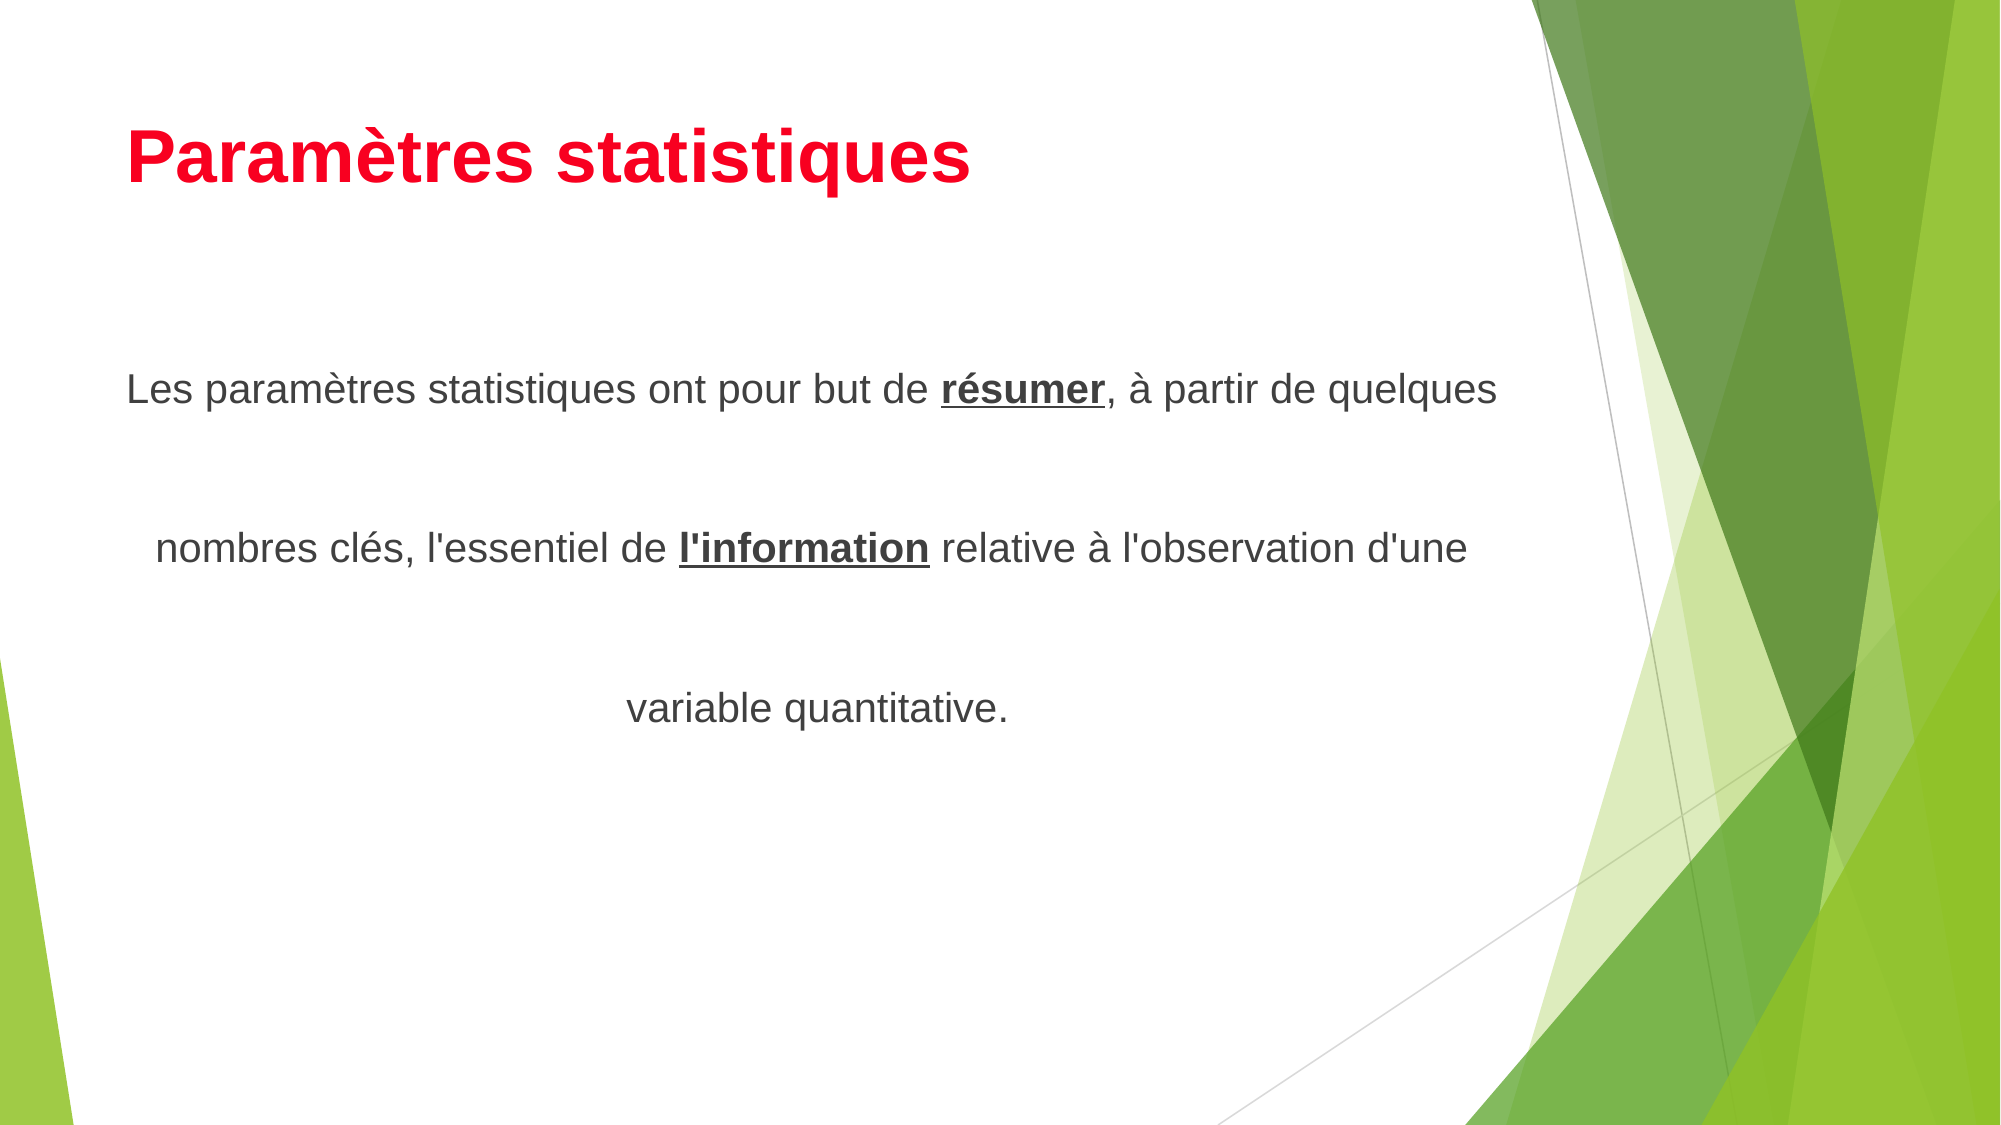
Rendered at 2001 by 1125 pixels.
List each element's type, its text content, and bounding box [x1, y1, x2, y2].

title Paramètres statistiques [111, 99, 1522, 235]
list Les paramètres statistiques ont pour but de résumer, à partir de quelques nombres clés, l'essentiel de l'information relative à l'observation d'une variable quantitative. [111, 354, 1560, 839]
